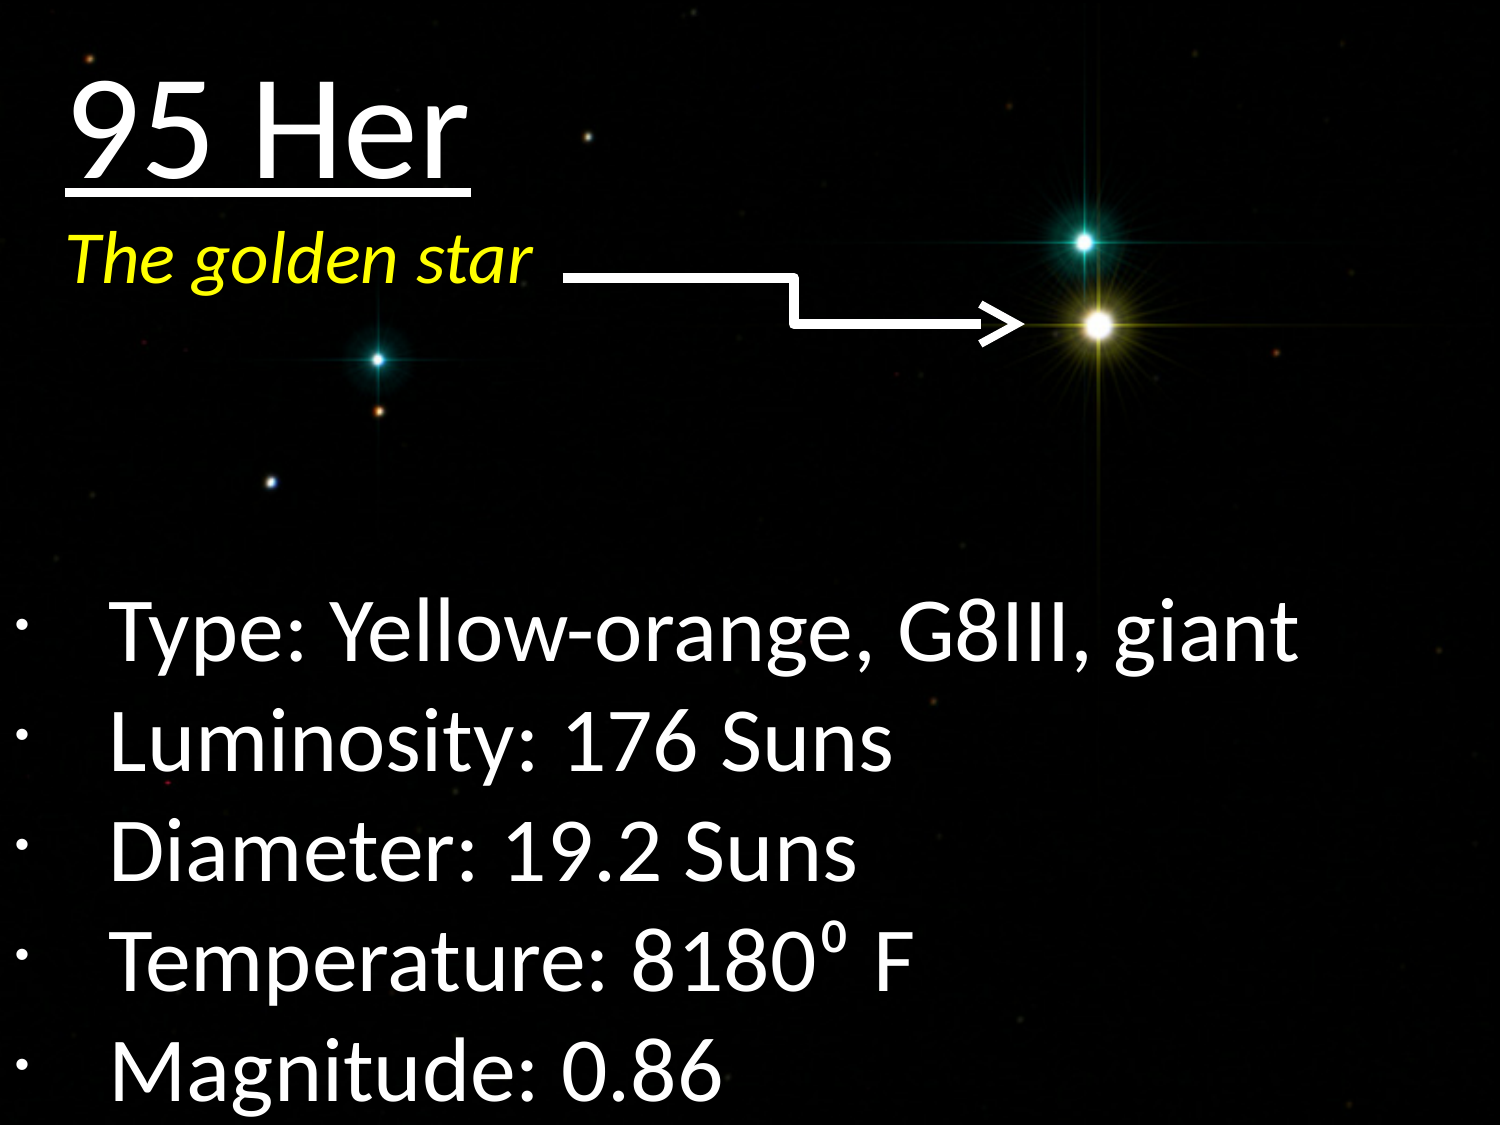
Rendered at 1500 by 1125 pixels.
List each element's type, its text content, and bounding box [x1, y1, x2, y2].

text_box Type: Yellow-orange, G8III, giant Luminosity: 176 Suns Diameter: 19.2 Suns Temperature: 8180⁰ F Magnitude: 0.86 [0, 562, 1495, 1125]
text_box 95 Her The golden star [50, 20, 825, 306]
picture [0, 3, 1495, 562]
